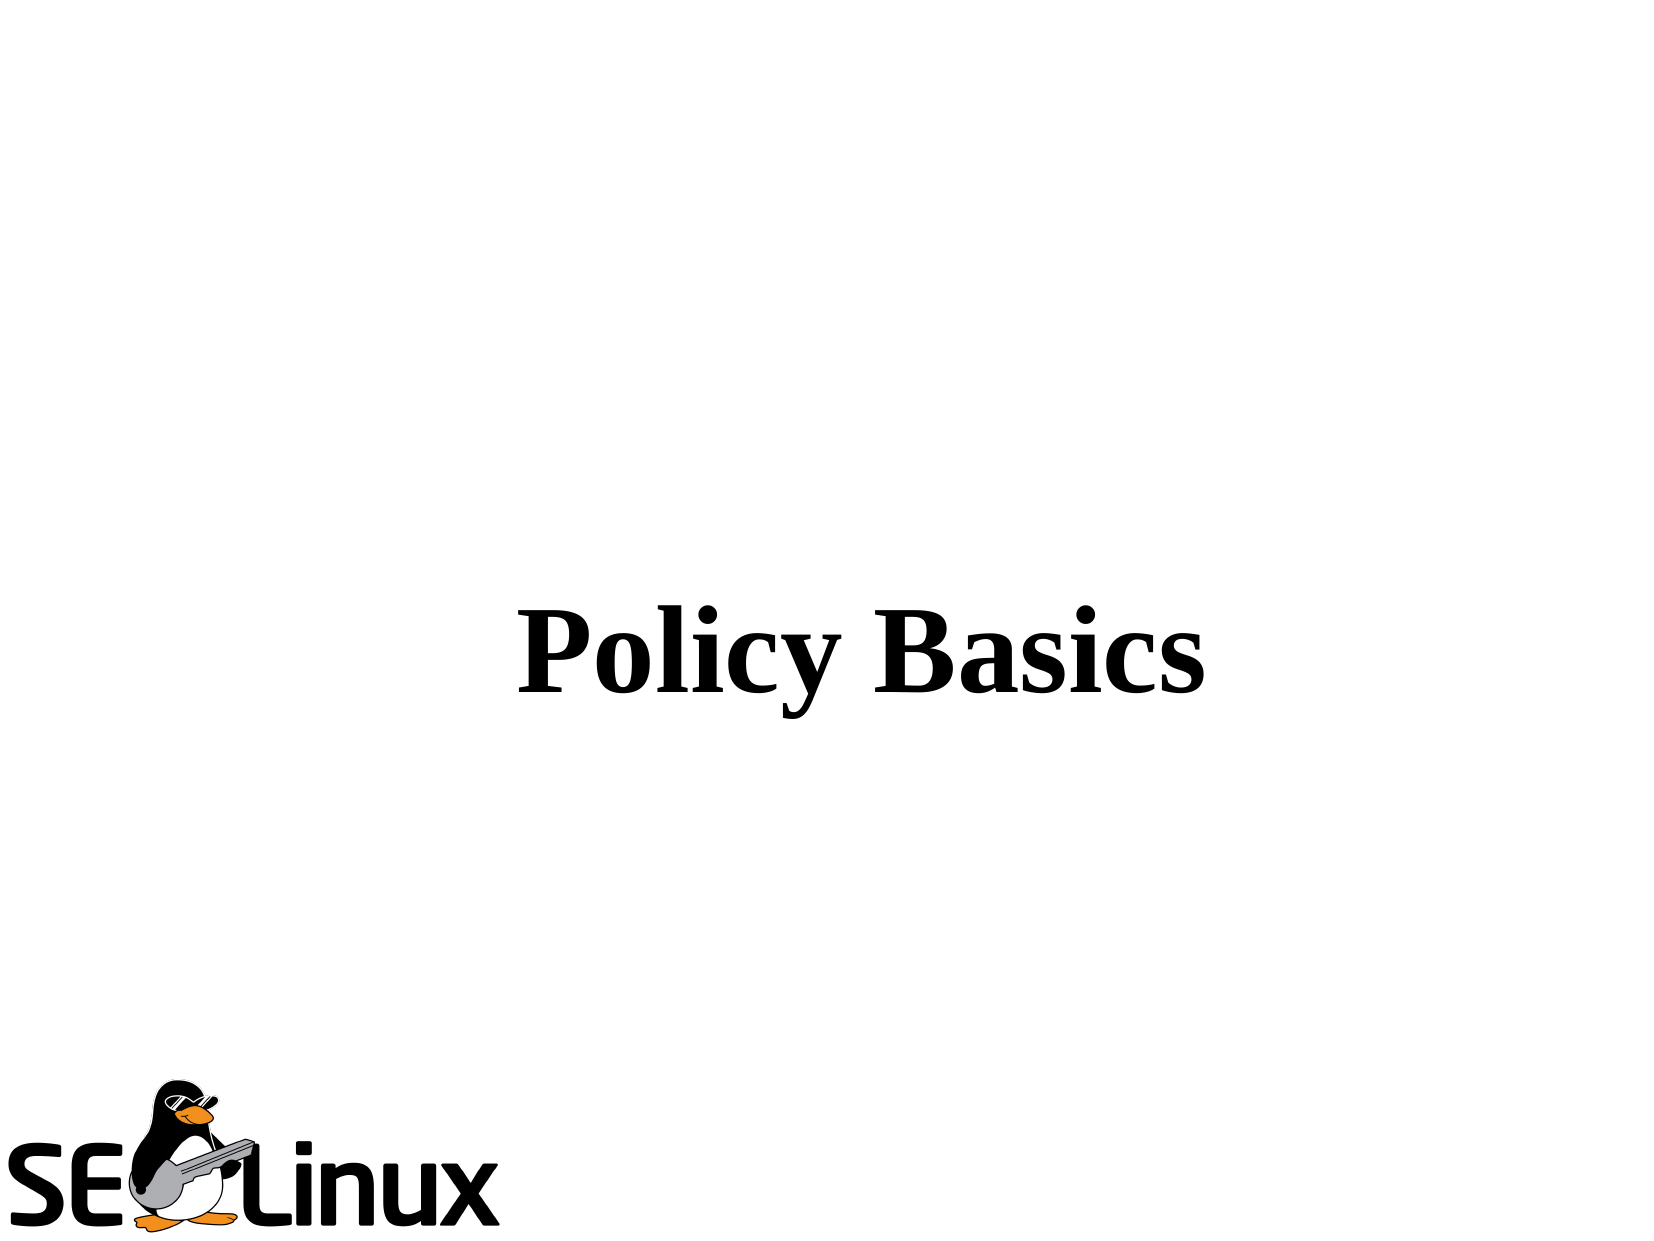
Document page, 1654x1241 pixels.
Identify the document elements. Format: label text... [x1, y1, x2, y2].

picture [0, 919, 526, 1241]
list Policy Basics [82, 290, 1571, 1010]
